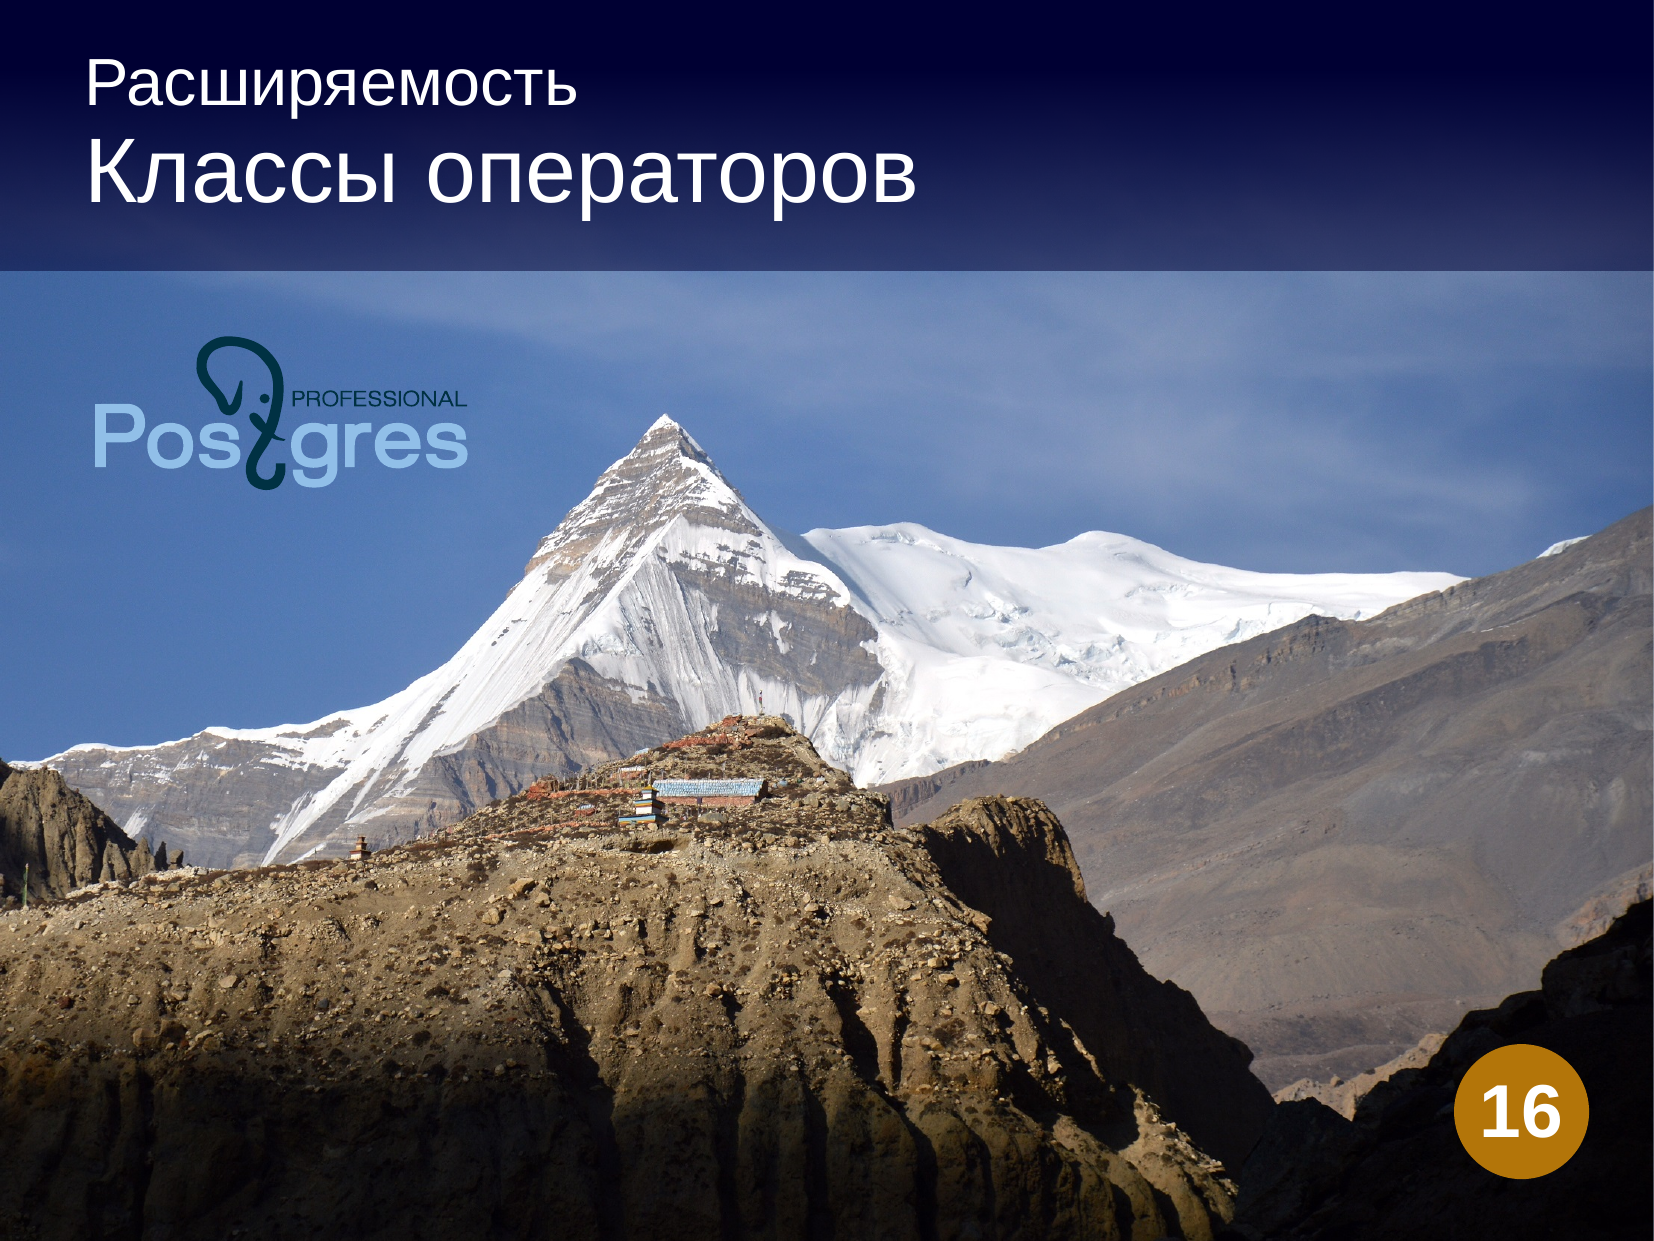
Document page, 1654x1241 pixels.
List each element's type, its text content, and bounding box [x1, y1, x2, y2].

text_box 16 [1454, 1044, 1590, 1180]
picture [0, 271, 1654, 1241]
title Расширяемость Классы операторов [84, 44, 1636, 251]
